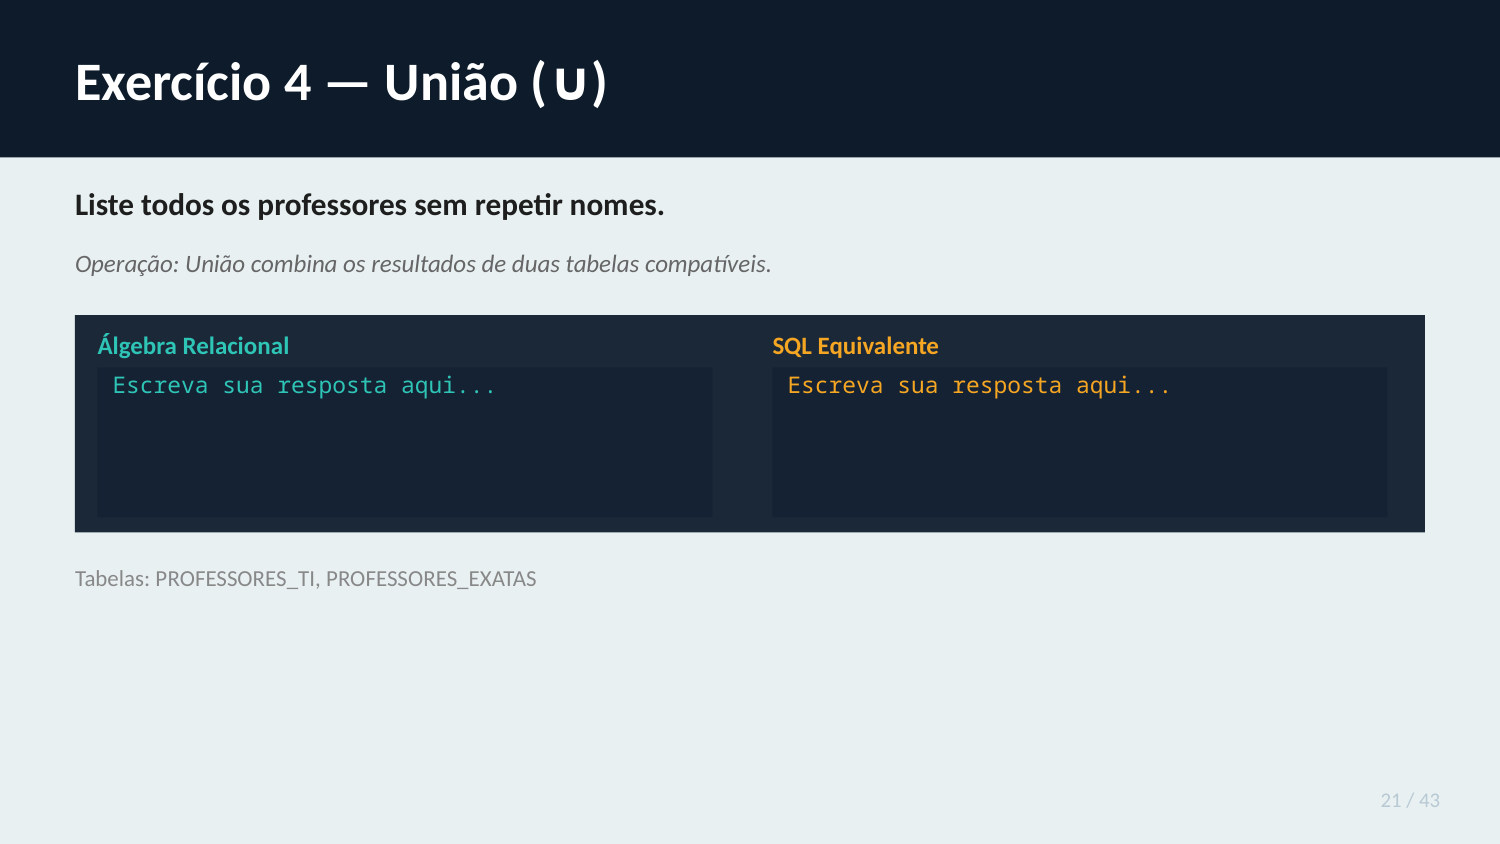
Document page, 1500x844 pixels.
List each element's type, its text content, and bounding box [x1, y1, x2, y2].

text_box Escreva sua resposta aqui... [787, 370, 1373, 513]
text_box SQL Equivalente [772, 322, 1388, 367]
text_box [74, 315, 1425, 533]
text_box Exercício 4 — União (∪) [74, 22, 1425, 135]
text_box Liste todos os professores sem repetir nomes. [74, 172, 1425, 233]
text_box [0, 0, 1500, 158]
text_box 21 / 43 [1274, 772, 1455, 825]
text_box Tabelas: PROFESSORES_TI, PROFESSORES_EXATAS [74, 554, 1425, 600]
text_box Operação: União combina os resultados de duas tabelas compatíveis. [74, 239, 1425, 285]
text_box Escreva sua resposta aqui... [112, 370, 698, 513]
text_box Álgebra Relacional [97, 322, 713, 367]
